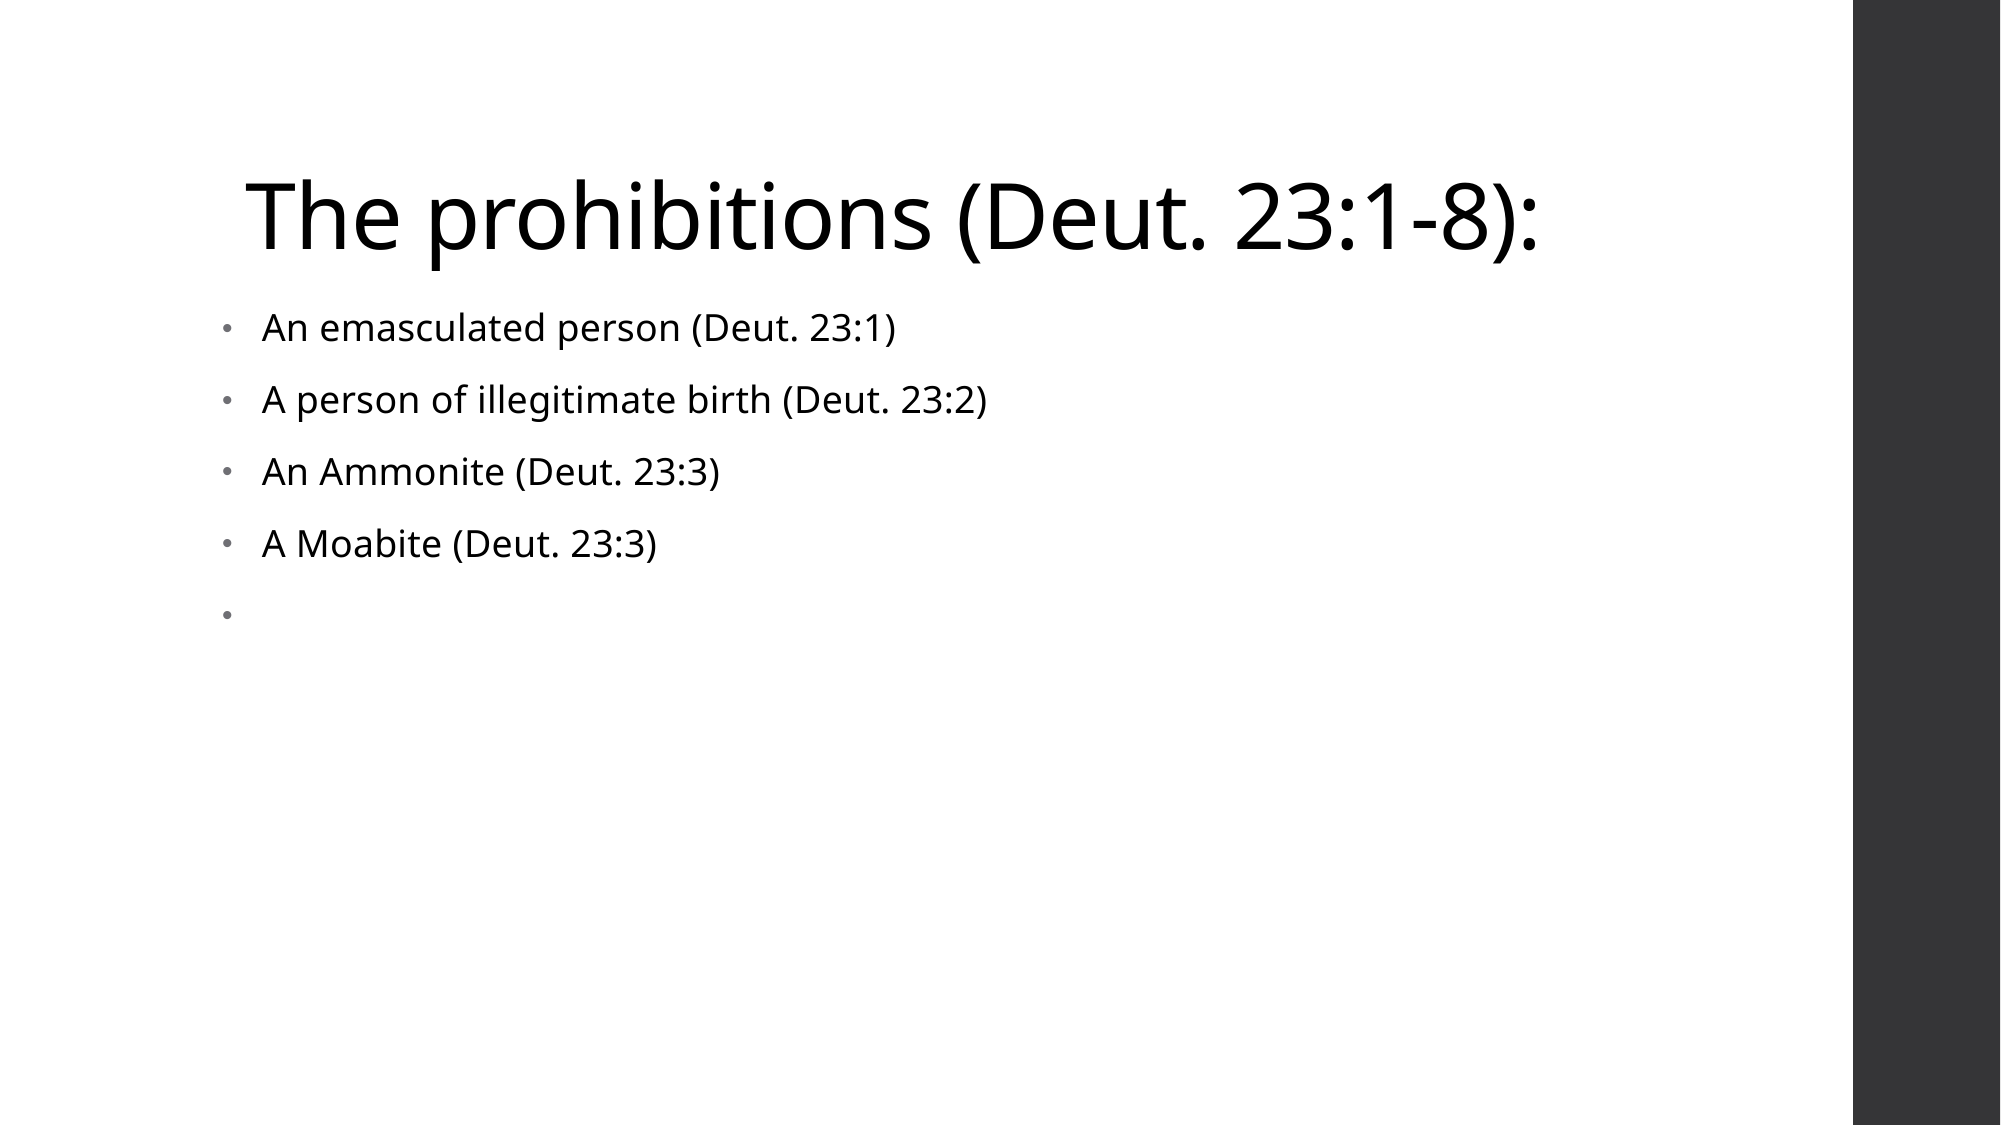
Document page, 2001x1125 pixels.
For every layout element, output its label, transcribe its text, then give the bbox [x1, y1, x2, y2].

title The prohibitions (Deut. 23:1-8): [206, 60, 1797, 278]
list An emasculated person (Deut. 23:1) A person of illegitimate birth (Deut. 23:2) An Ammonite (Deut. 23:3) A Moabite (Deut. 23:3) [206, 299, 1617, 1014]
